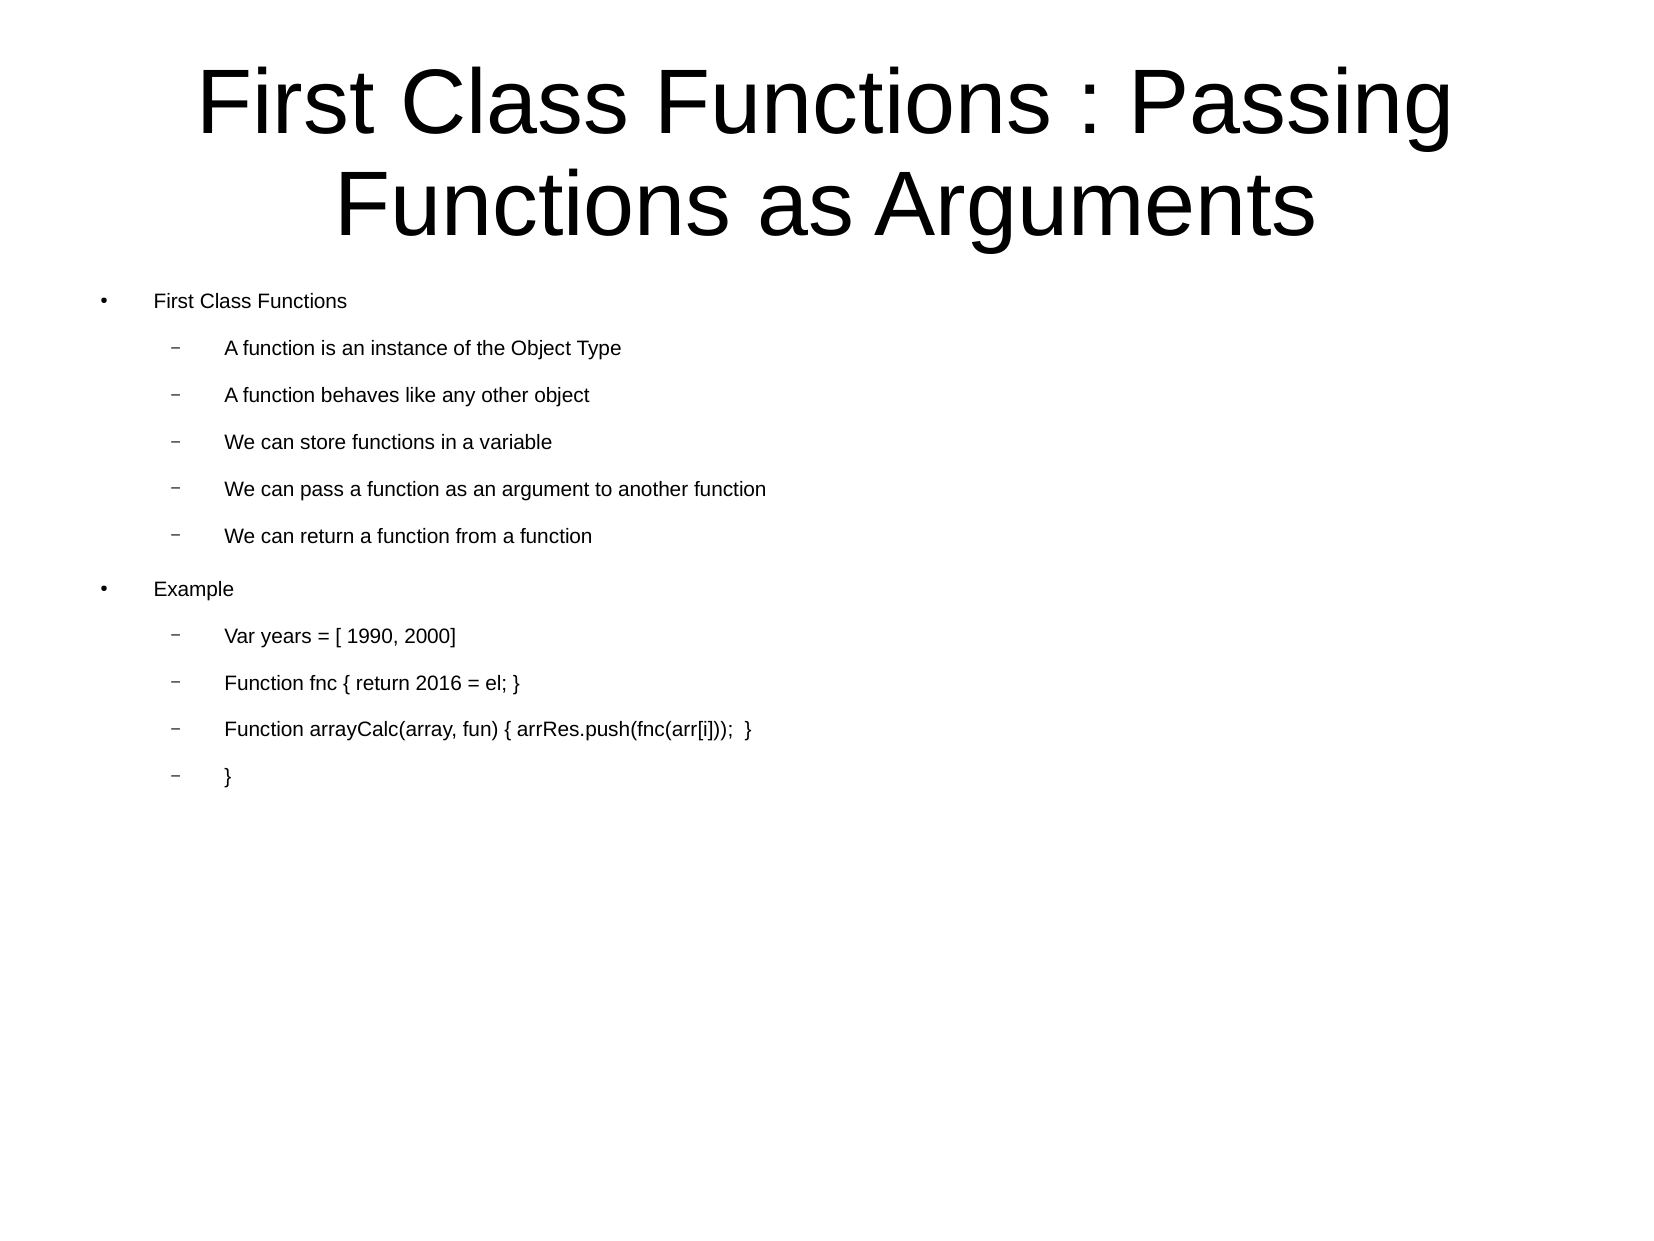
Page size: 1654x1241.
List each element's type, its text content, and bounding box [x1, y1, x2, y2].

title First Class Functions : Passing Functions as Arguments [82, 49, 1571, 257]
list First Class Functions A function is an instance of the Object Type A function behaves like any other object We can store functions in a variable We can pass a function as an argument to another function We can return a function from a function Example Var years = [ 1990, 2000] Function fnc { return 2016 = el; } Function arrayCalc(array, fun) { arrRes.push(fnc(arr[i])); } } [82, 290, 1571, 1229]
